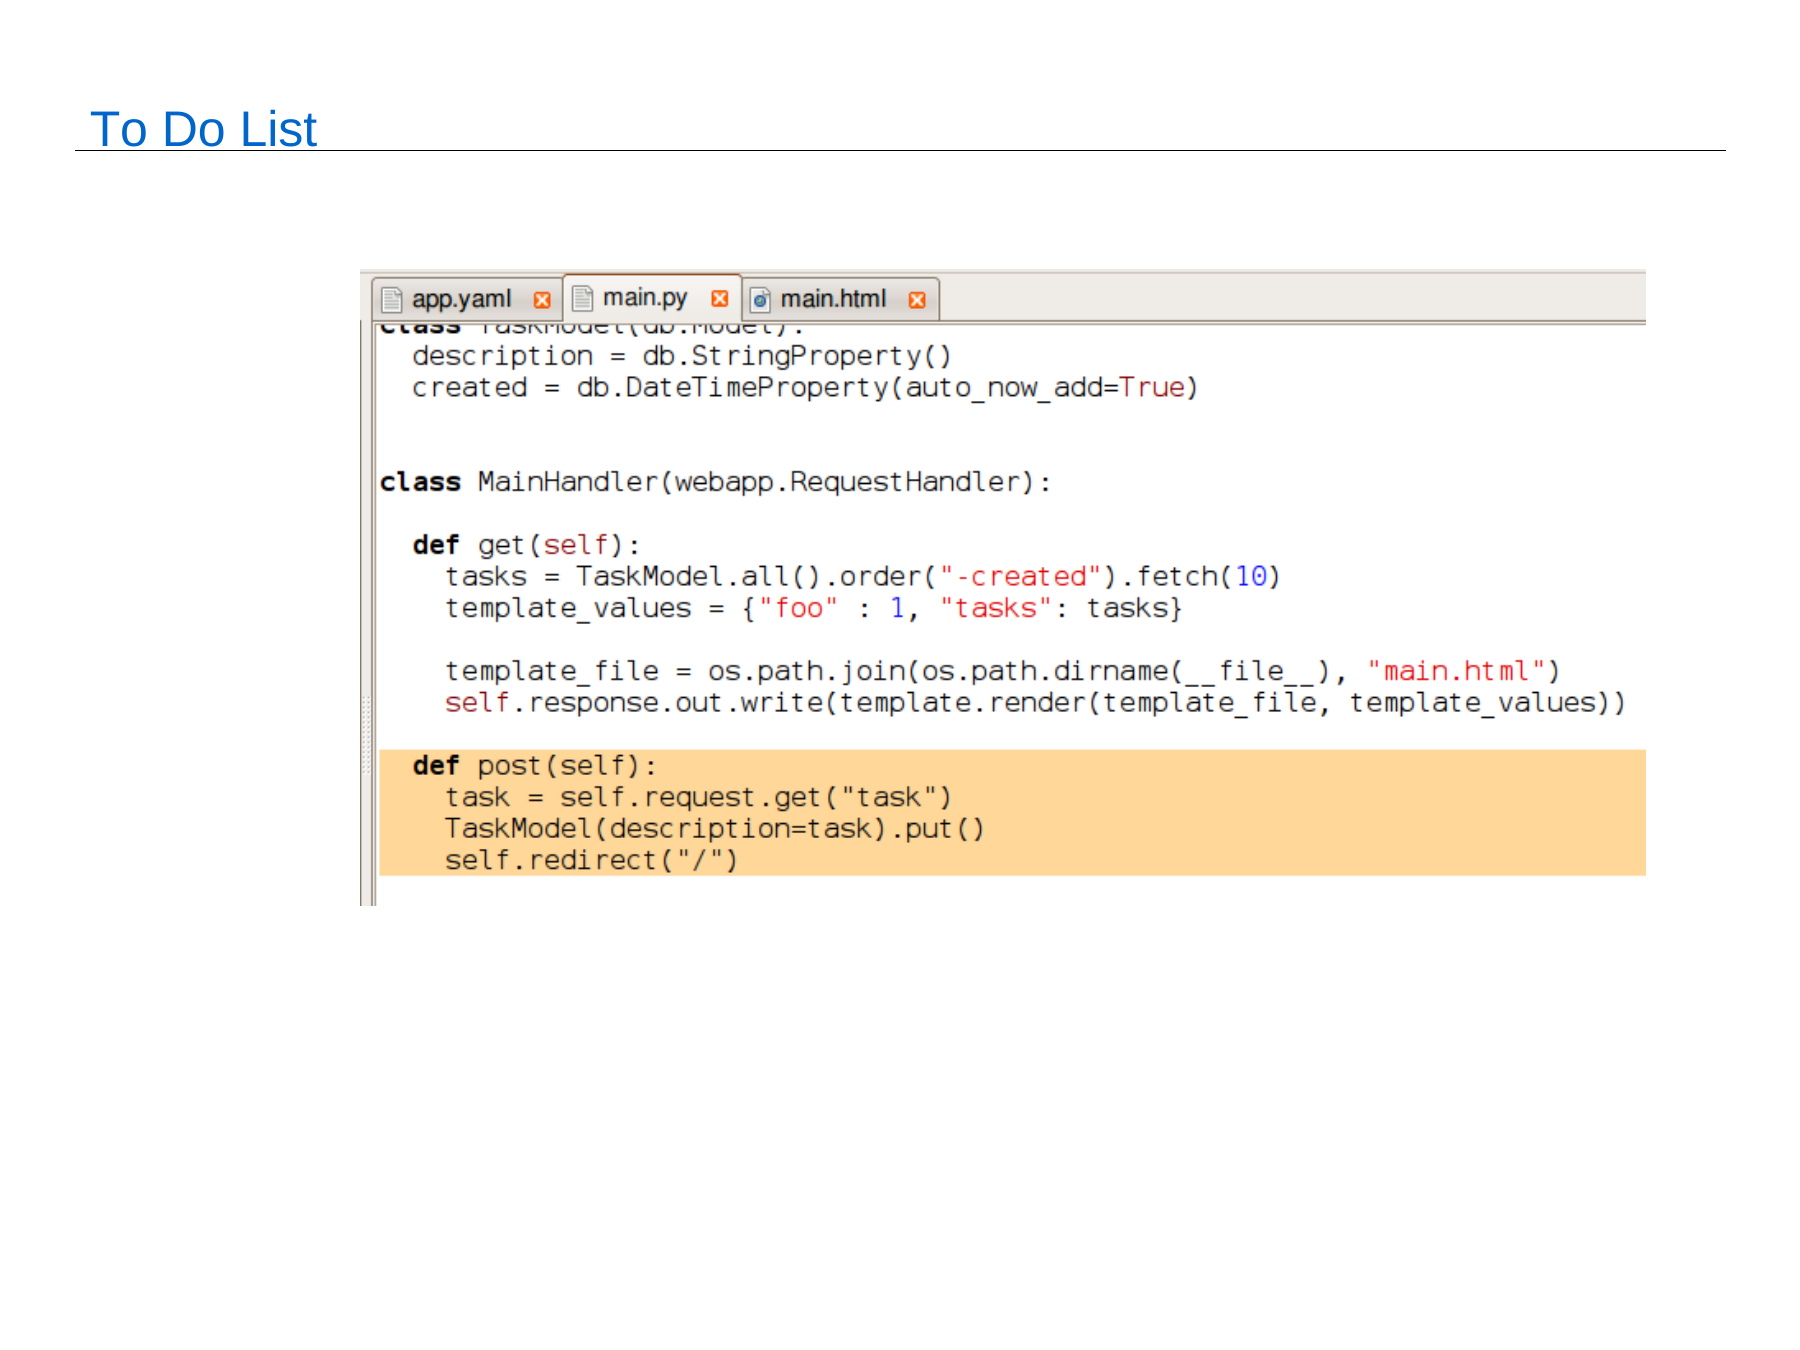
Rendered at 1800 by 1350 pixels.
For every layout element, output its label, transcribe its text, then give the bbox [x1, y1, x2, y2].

picture [360, 269, 1646, 906]
title To Do List [89, 71, 1489, 165]
